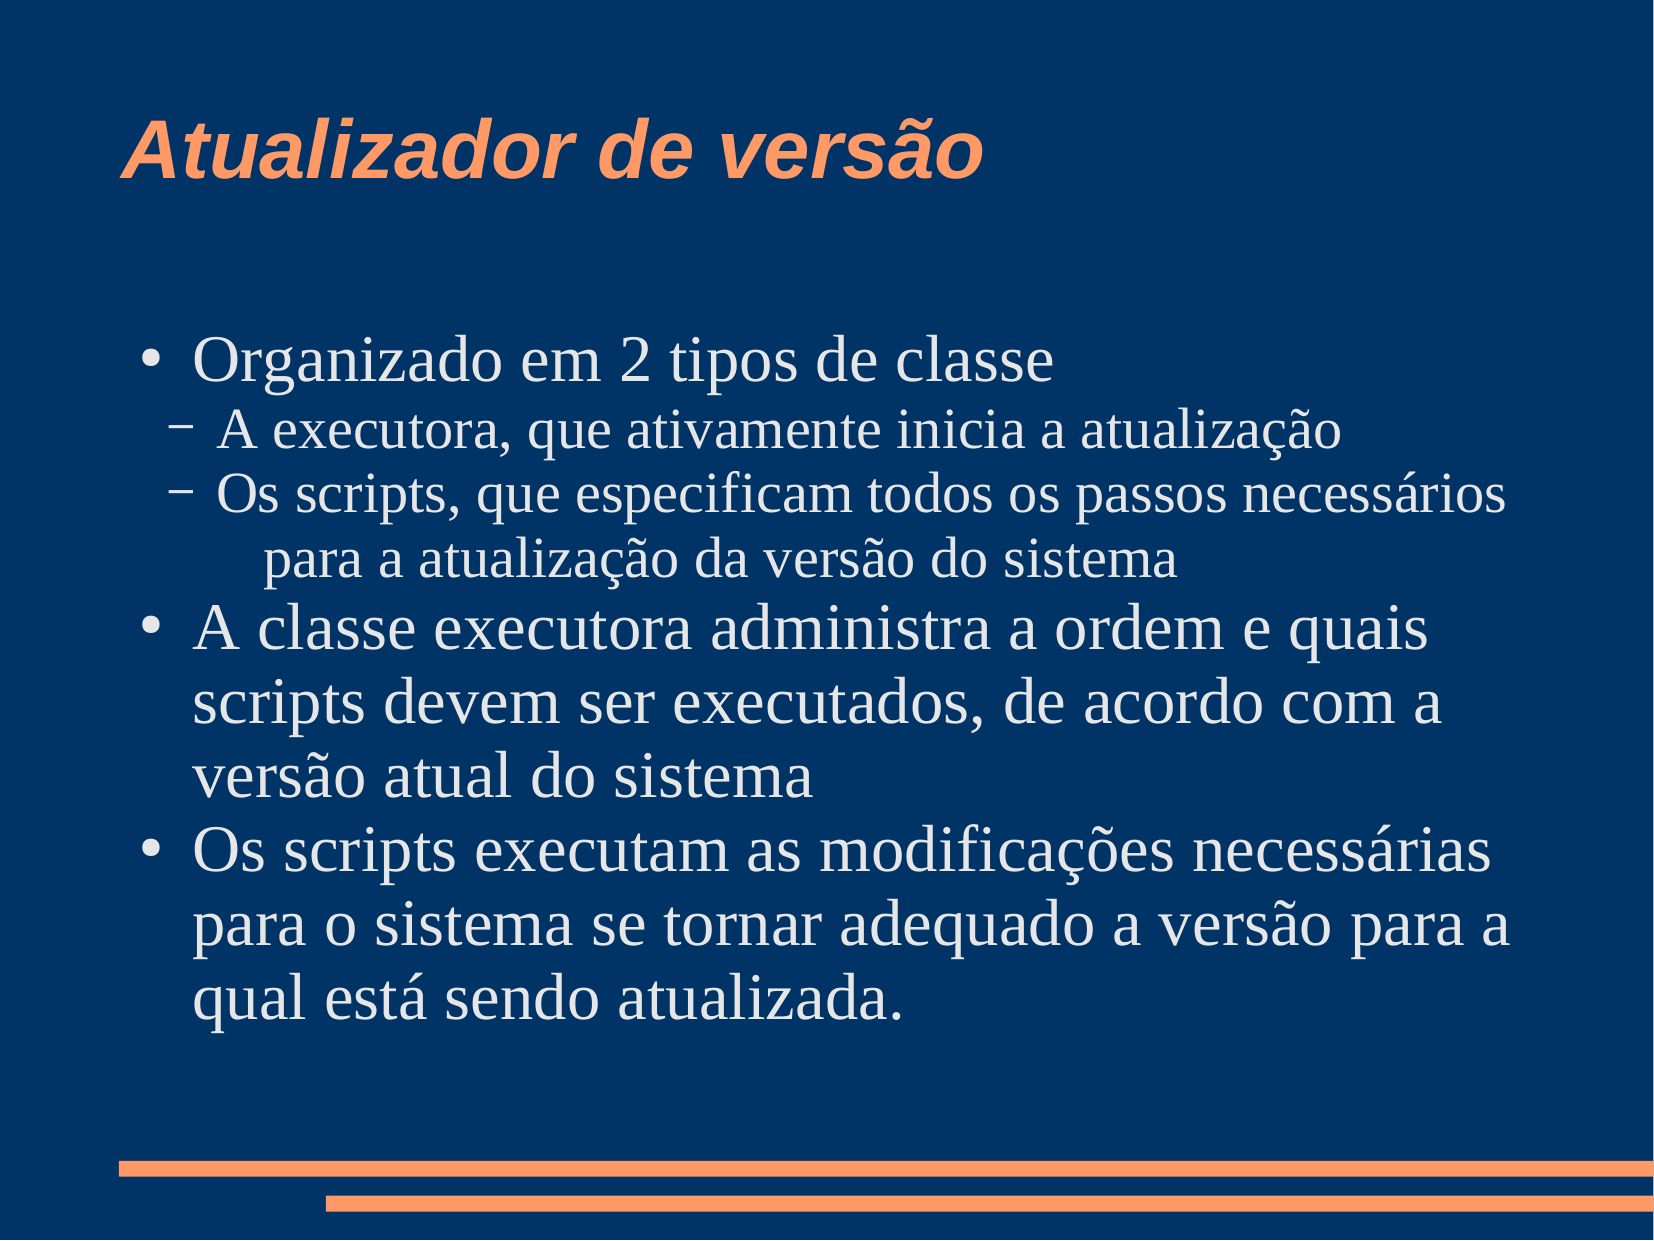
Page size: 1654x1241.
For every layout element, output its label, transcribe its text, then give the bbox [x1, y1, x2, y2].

list Organizado em 2 tipos de classe A executora, que ativamente inicia a atualização Os scripts, que especificam todos os passos necessários para a atualização da versão do sistema A classe executora administra a ordem e quais scripts devem ser executados, de acordo com a versão atual do sistema Os scripts executam as modificações necessárias para o sistema se tornar adequado a versão para a qual está sendo atualizada. [121, 322, 1561, 1118]
title Atualizador de versão [121, 53, 1534, 246]
